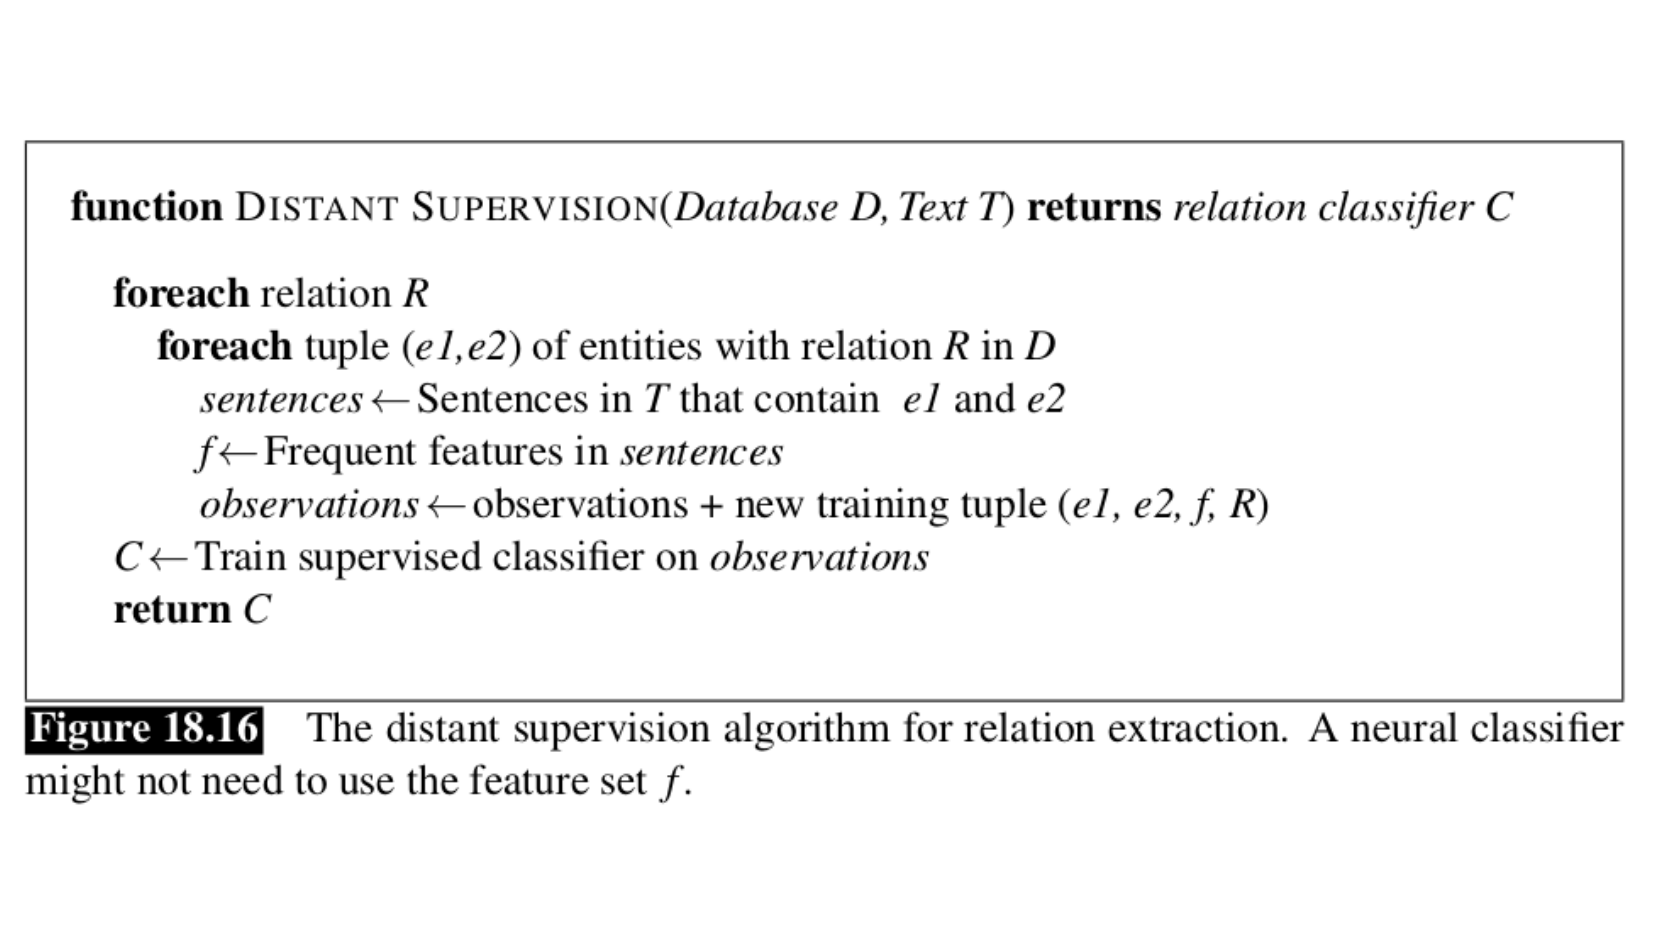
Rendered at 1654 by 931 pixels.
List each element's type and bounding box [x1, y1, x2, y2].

picture [0, 122, 1654, 808]
